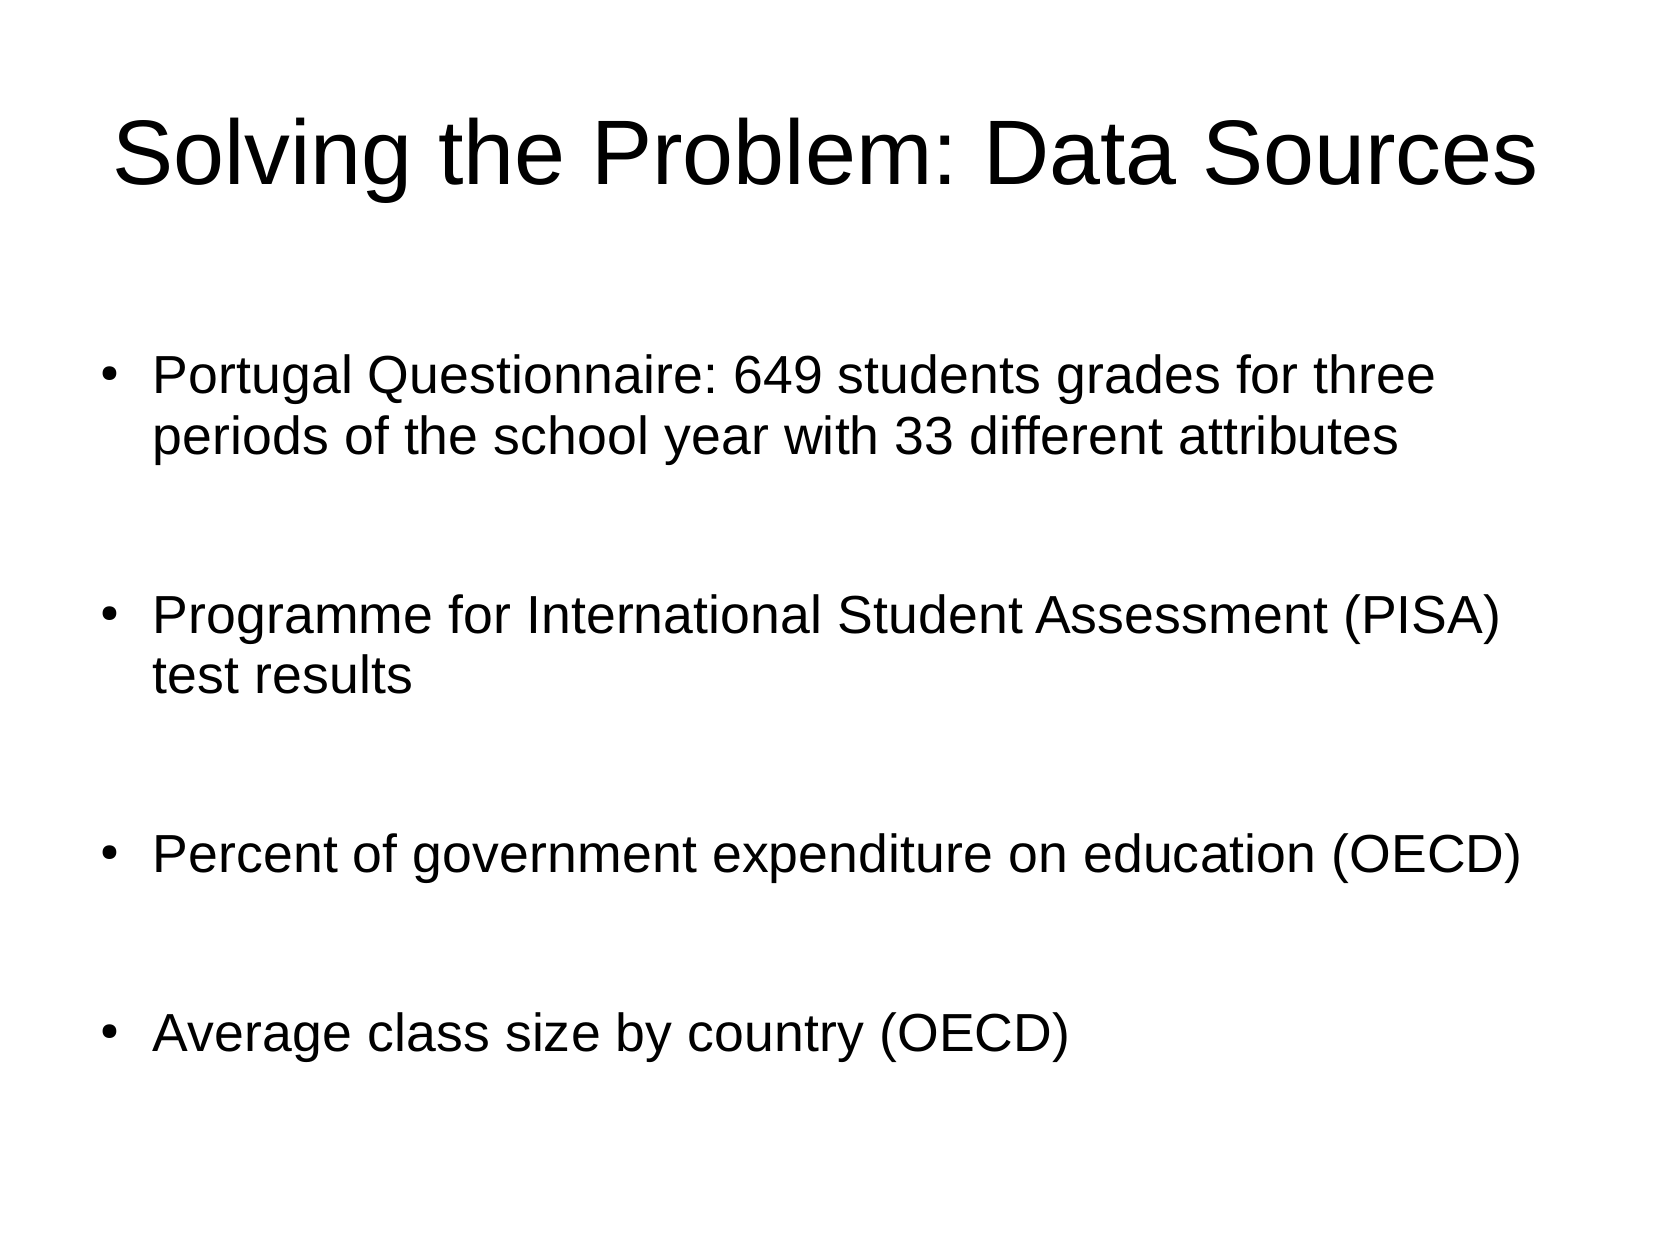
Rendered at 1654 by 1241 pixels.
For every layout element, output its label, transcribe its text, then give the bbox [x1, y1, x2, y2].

title Solving the Problem: Data Sources [82, 49, 1571, 257]
list Portugal Questionnaire: 649 students grades for three periods of the school year with 33 different attributes Programme for International Student Assessment (PISA) test results Percent of government expenditure on education (OECD) Average class size by country (OECD) [82, 345, 1571, 1065]
